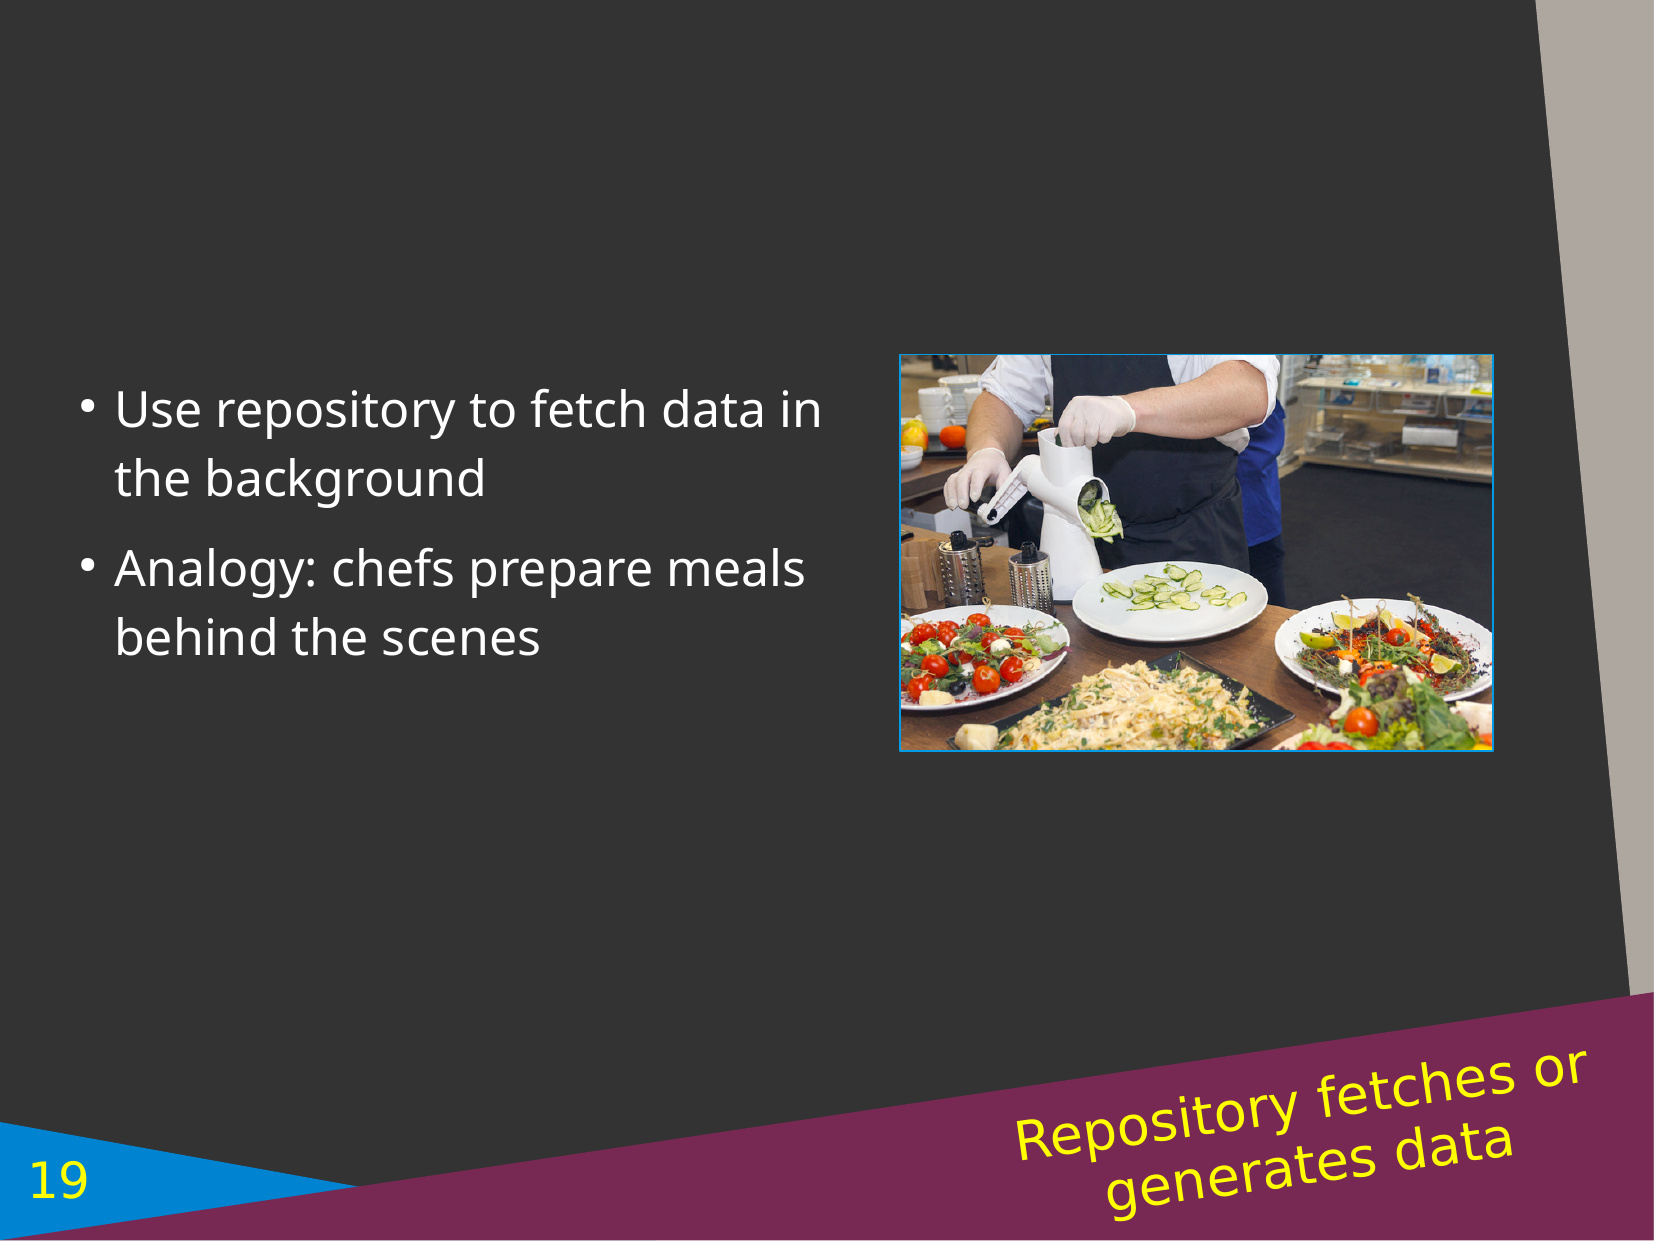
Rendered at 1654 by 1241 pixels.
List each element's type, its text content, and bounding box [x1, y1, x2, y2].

picture [902, 356, 1491, 749]
list Use repository to fetch data in the background Analogy: chefs prepare meals behind the scenes [63, 353, 871, 849]
title Repository fetches or generates data [956, 995, 1654, 1241]
